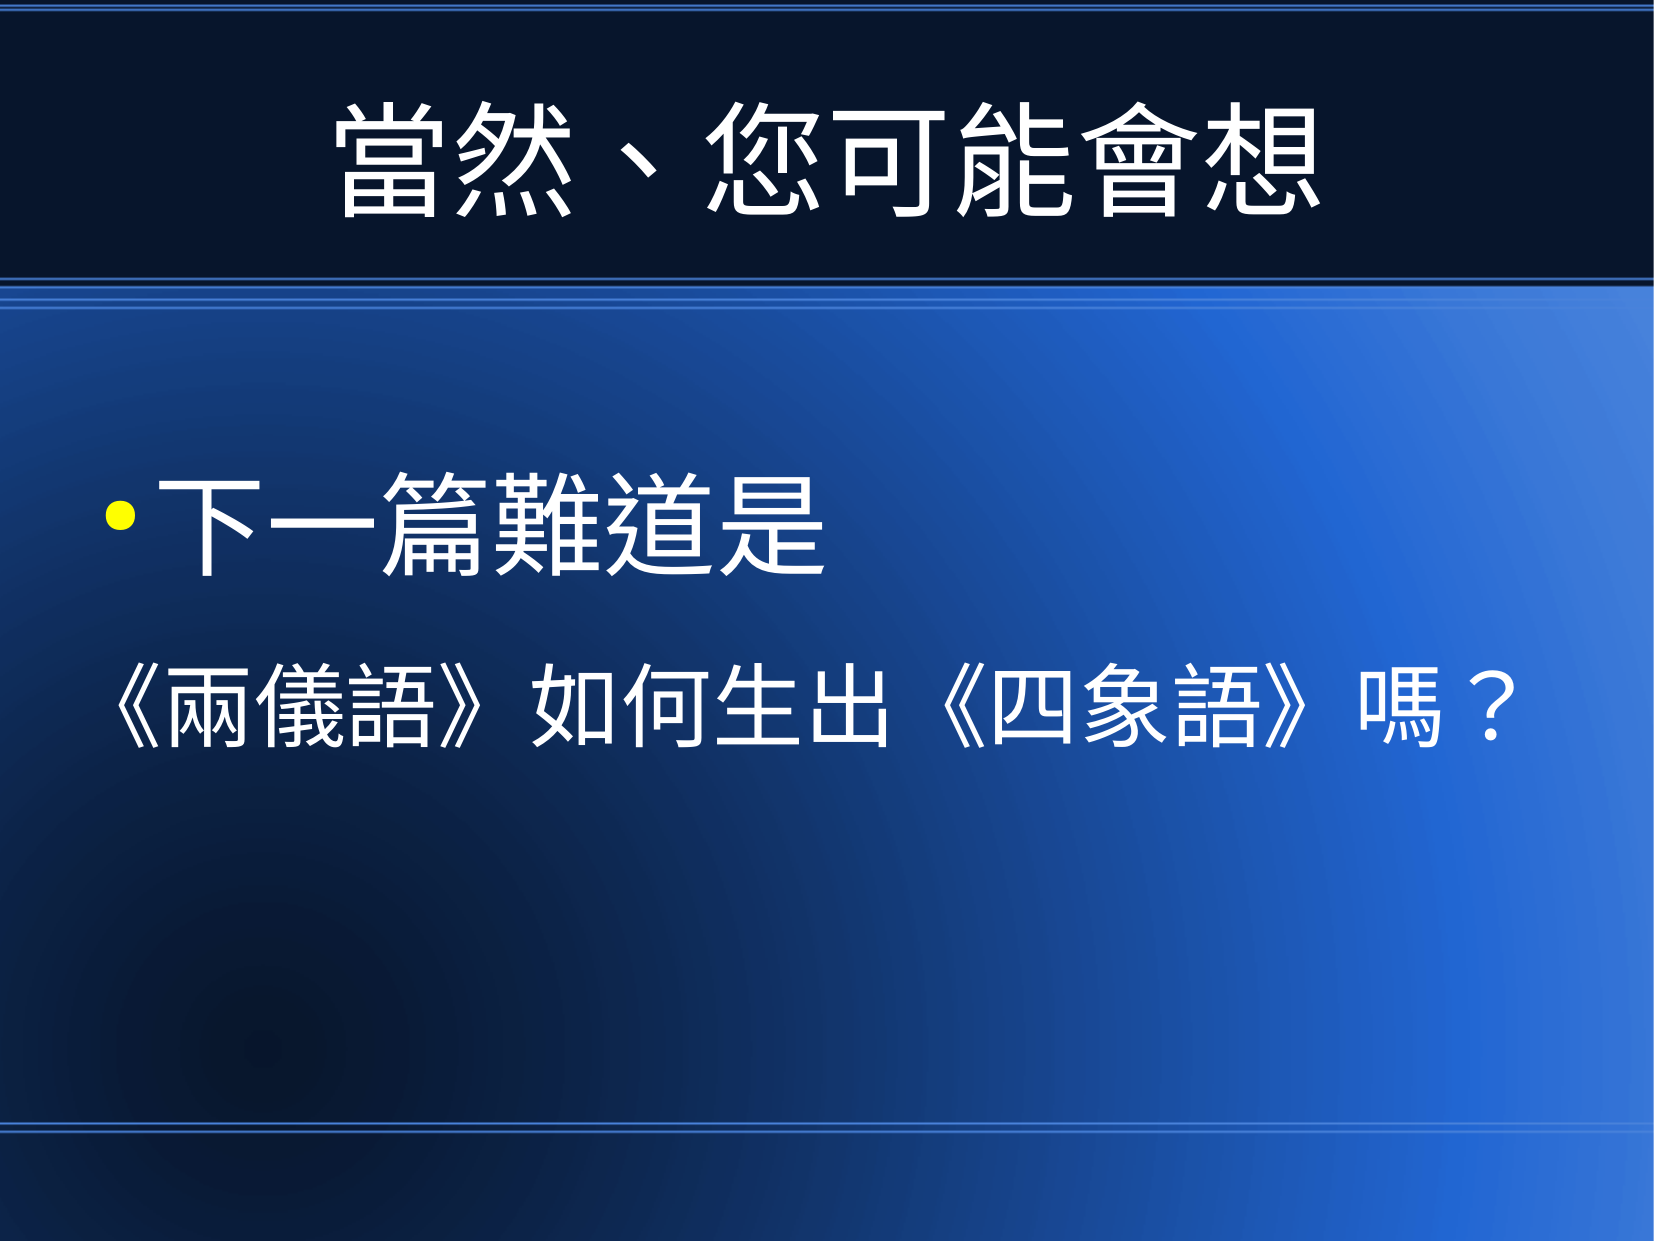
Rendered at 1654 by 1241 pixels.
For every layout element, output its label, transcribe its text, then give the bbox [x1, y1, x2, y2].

picture [0, 0, 1654, 1241]
text_box 《兩儀語》如何生出《四象語》嗎？ [70, 566, 1560, 905]
title 當然、您可能會想 [82, 49, 1571, 257]
list 下一篇難道是 [82, 355, 1571, 1241]
